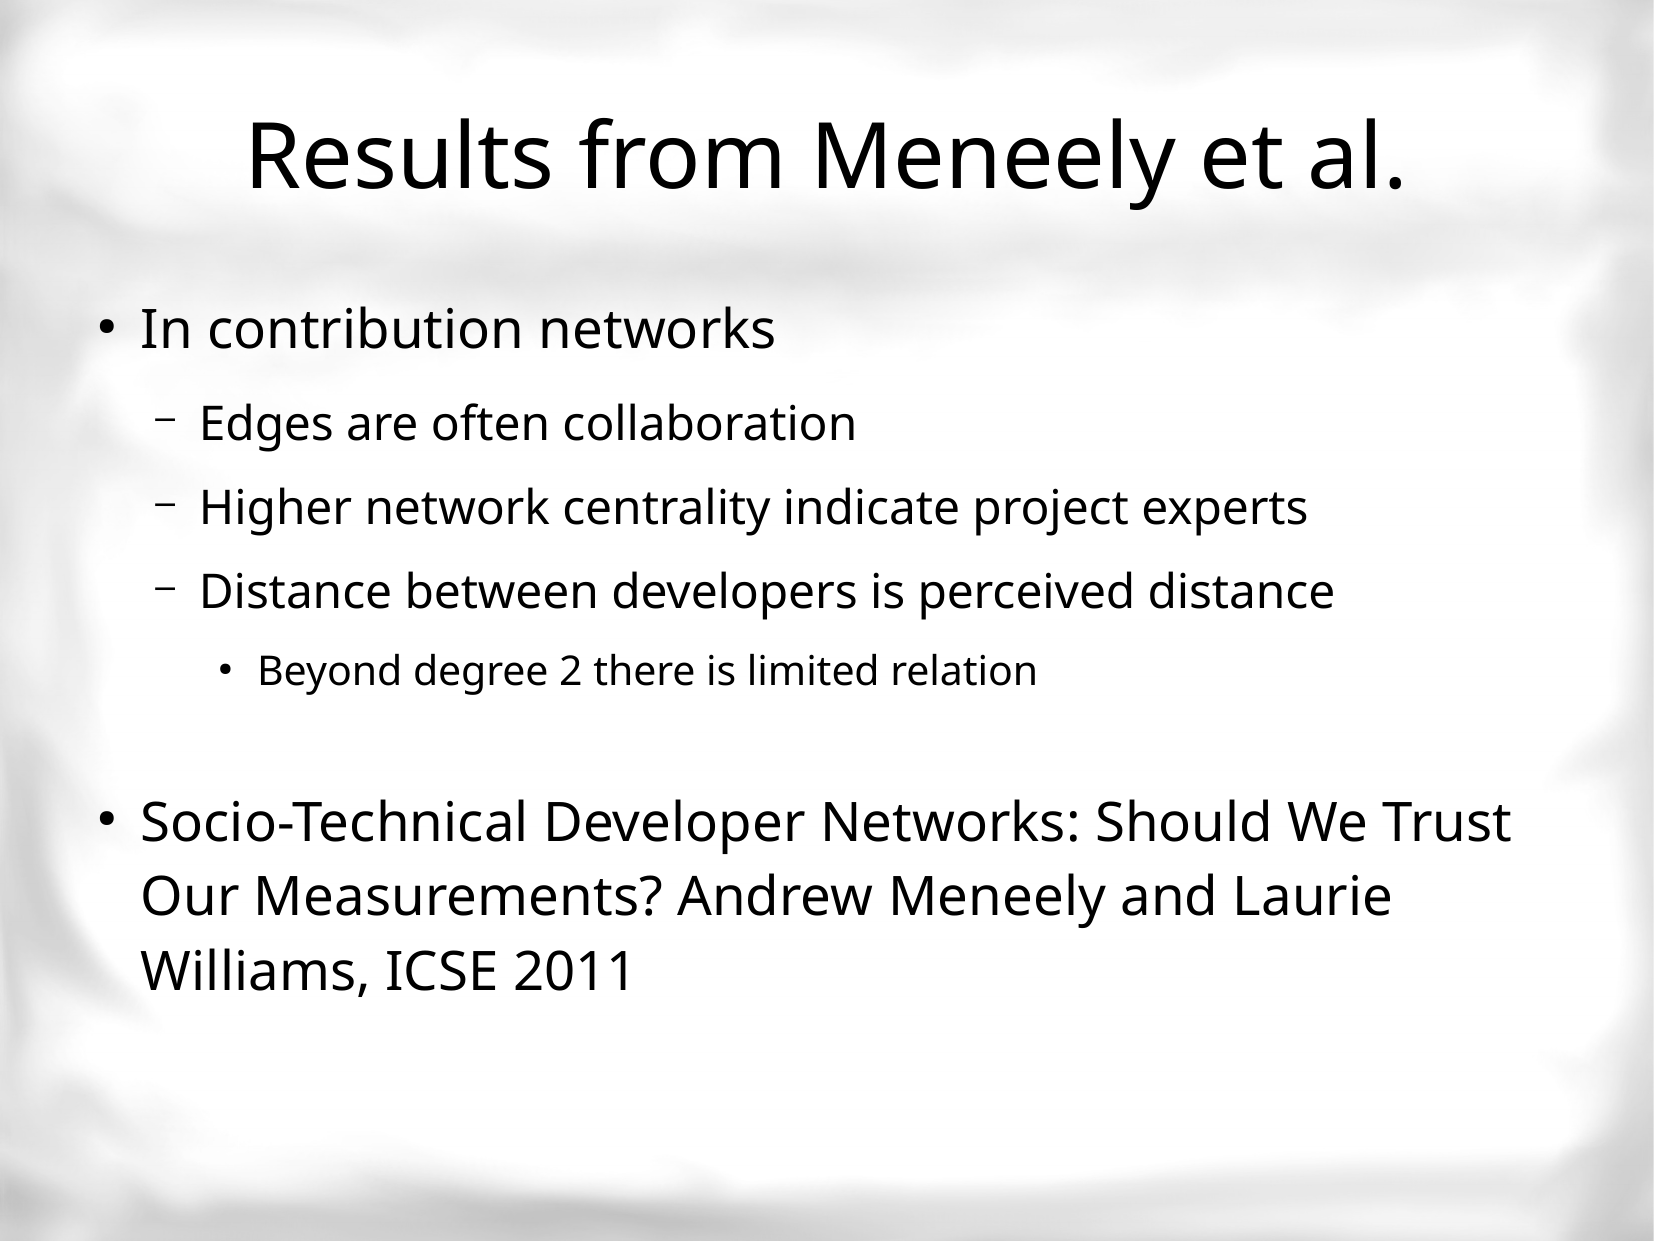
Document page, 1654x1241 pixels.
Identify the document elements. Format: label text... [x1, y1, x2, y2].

list In contribution networks Edges are often collaboration Higher network centrality indicate project experts Distance between developers is perceived distance Beyond degree 2 there is limited relation Socio-Technical Developer Networks: Should We Trust Our Measurements? Andrew Meneely and Laurie Williams, ICSE 2011 [82, 290, 1538, 1010]
title Results from Meneely et al. [82, 49, 1571, 257]
picture [0, 0, 1654, 1241]
